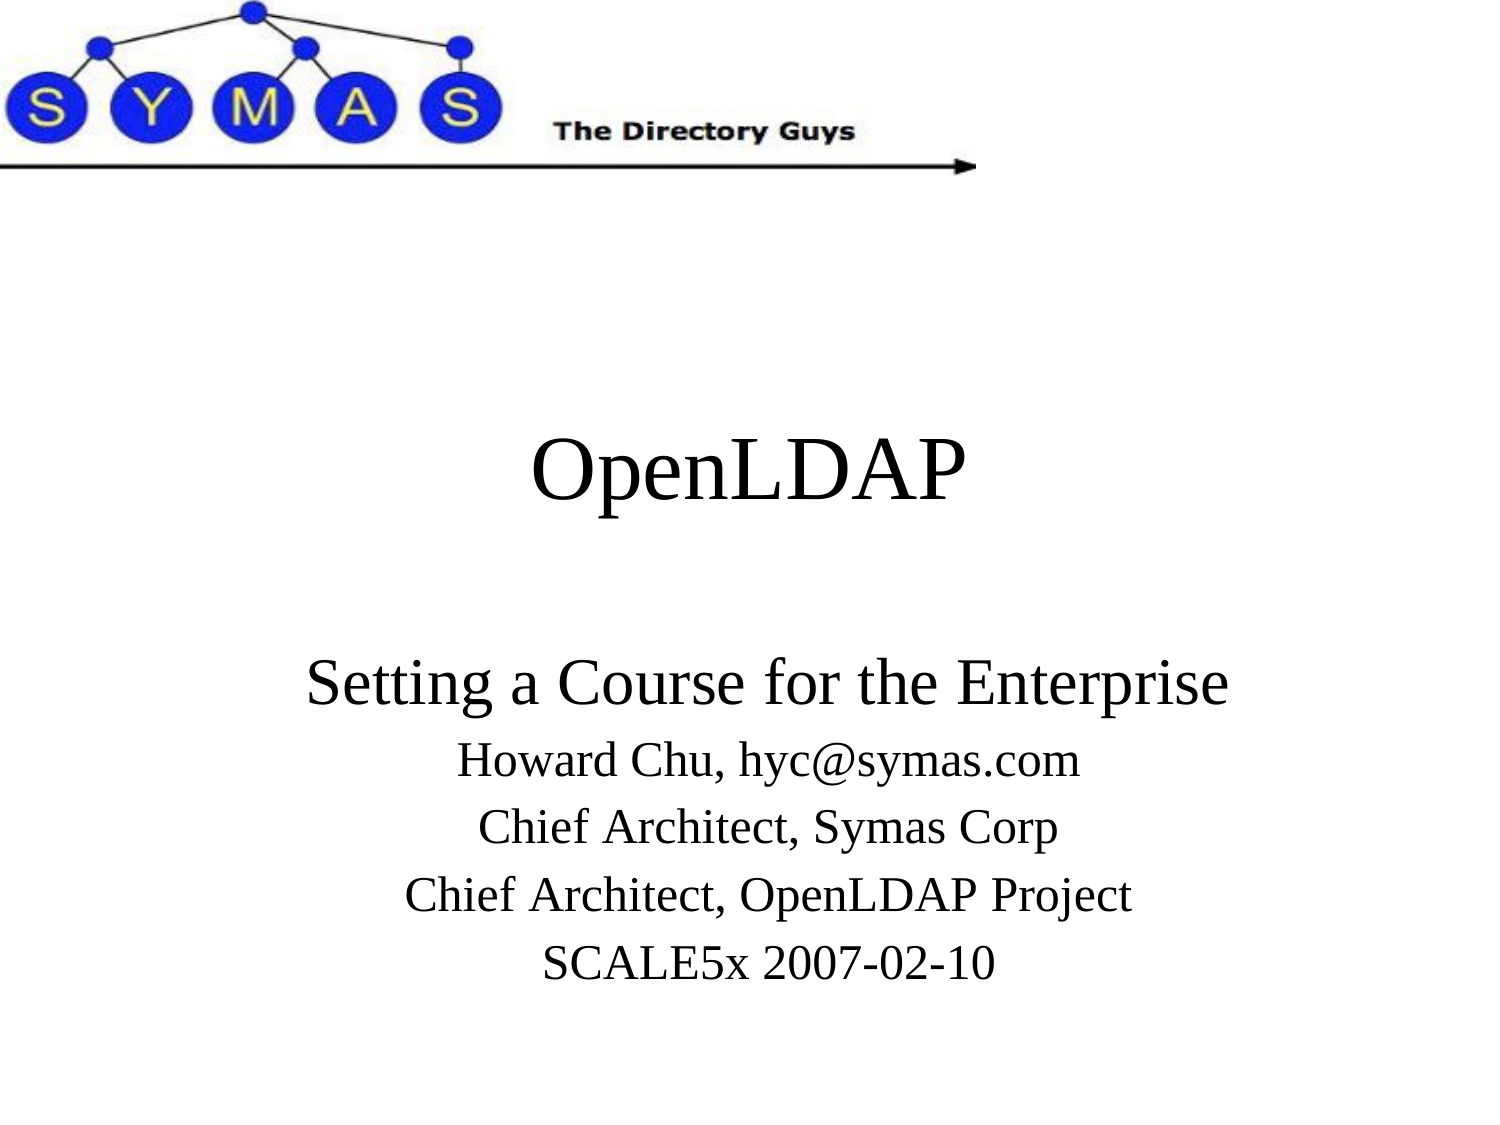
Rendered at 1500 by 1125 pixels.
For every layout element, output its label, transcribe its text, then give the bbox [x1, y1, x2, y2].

title OpenLDAP [112, 374, 1388, 563]
subtitle Setting a Course for the Enterprise Howard Chu, hyc@symas.com Chief Architect, Symas Corp Chief Architect, OpenLDAP Project SCALE5x 2007-02-10 [75, 637, 1388, 1002]
picture [0, 0, 976, 188]
